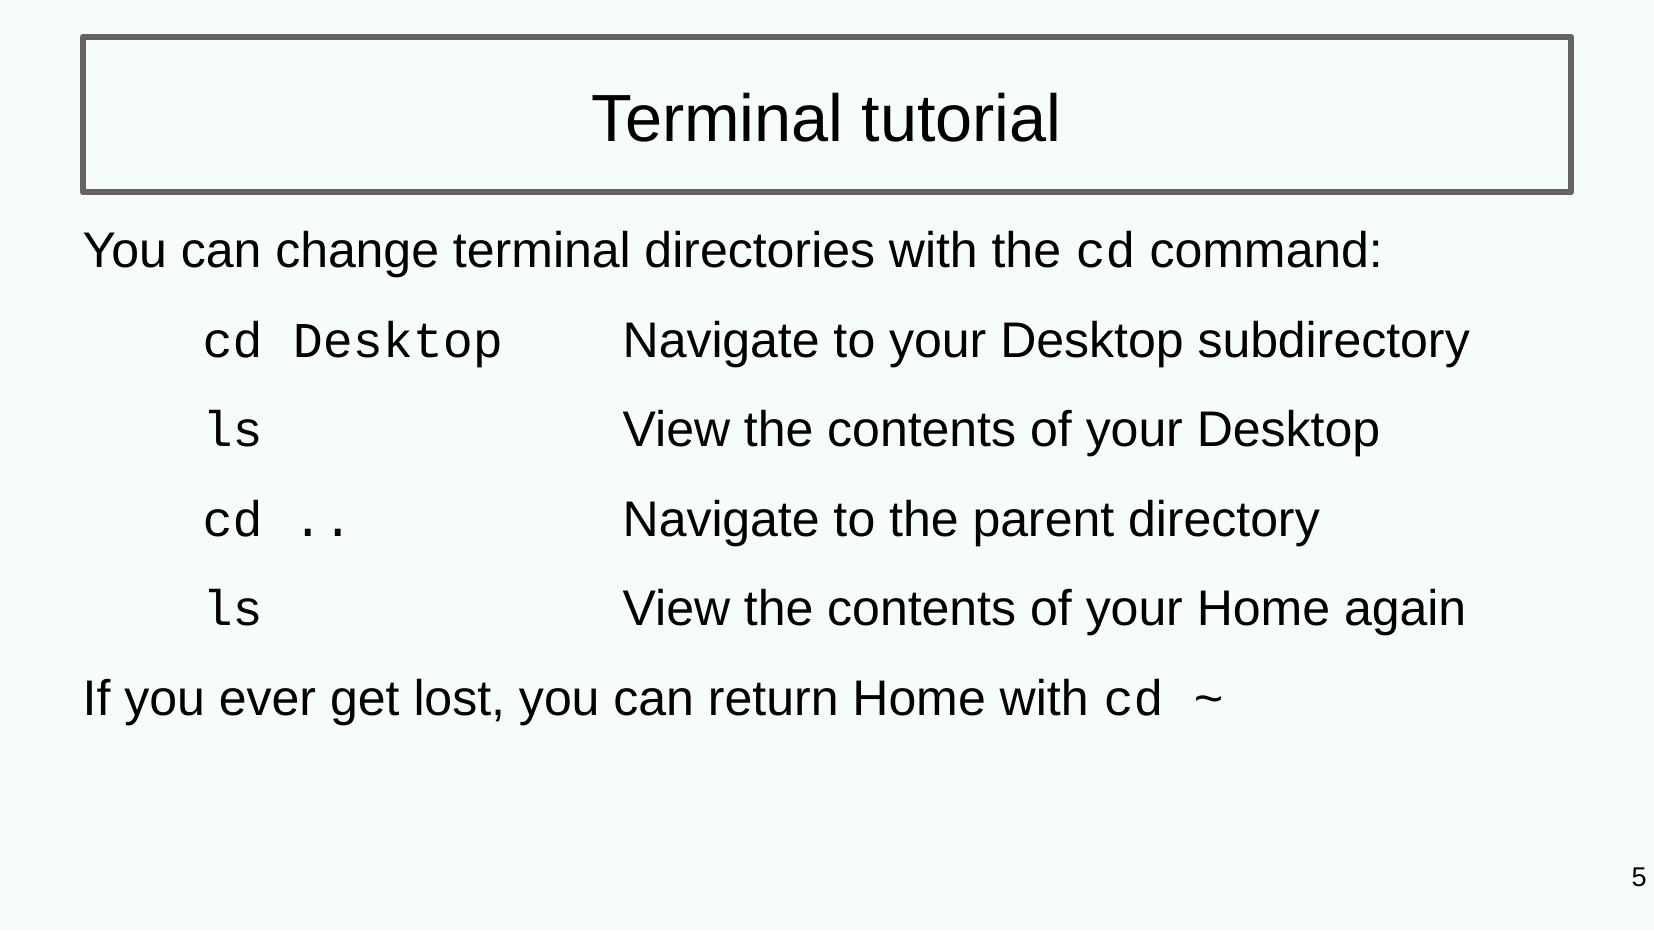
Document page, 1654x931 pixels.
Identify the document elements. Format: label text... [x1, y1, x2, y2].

text_box You can change terminal directories with the cd command: cd Desktop Navigate to your Desktop subdirectory ls View the contents of your Desktop cd .. Navigate to the parent directory ls View the contents of your Home again If you ever get lost, you can return Home with cd ~ [82, 217, 1571, 757]
text_box Terminal tutorial [82, 37, 1571, 193]
slide_number <number> [1547, 859, 1647, 931]
